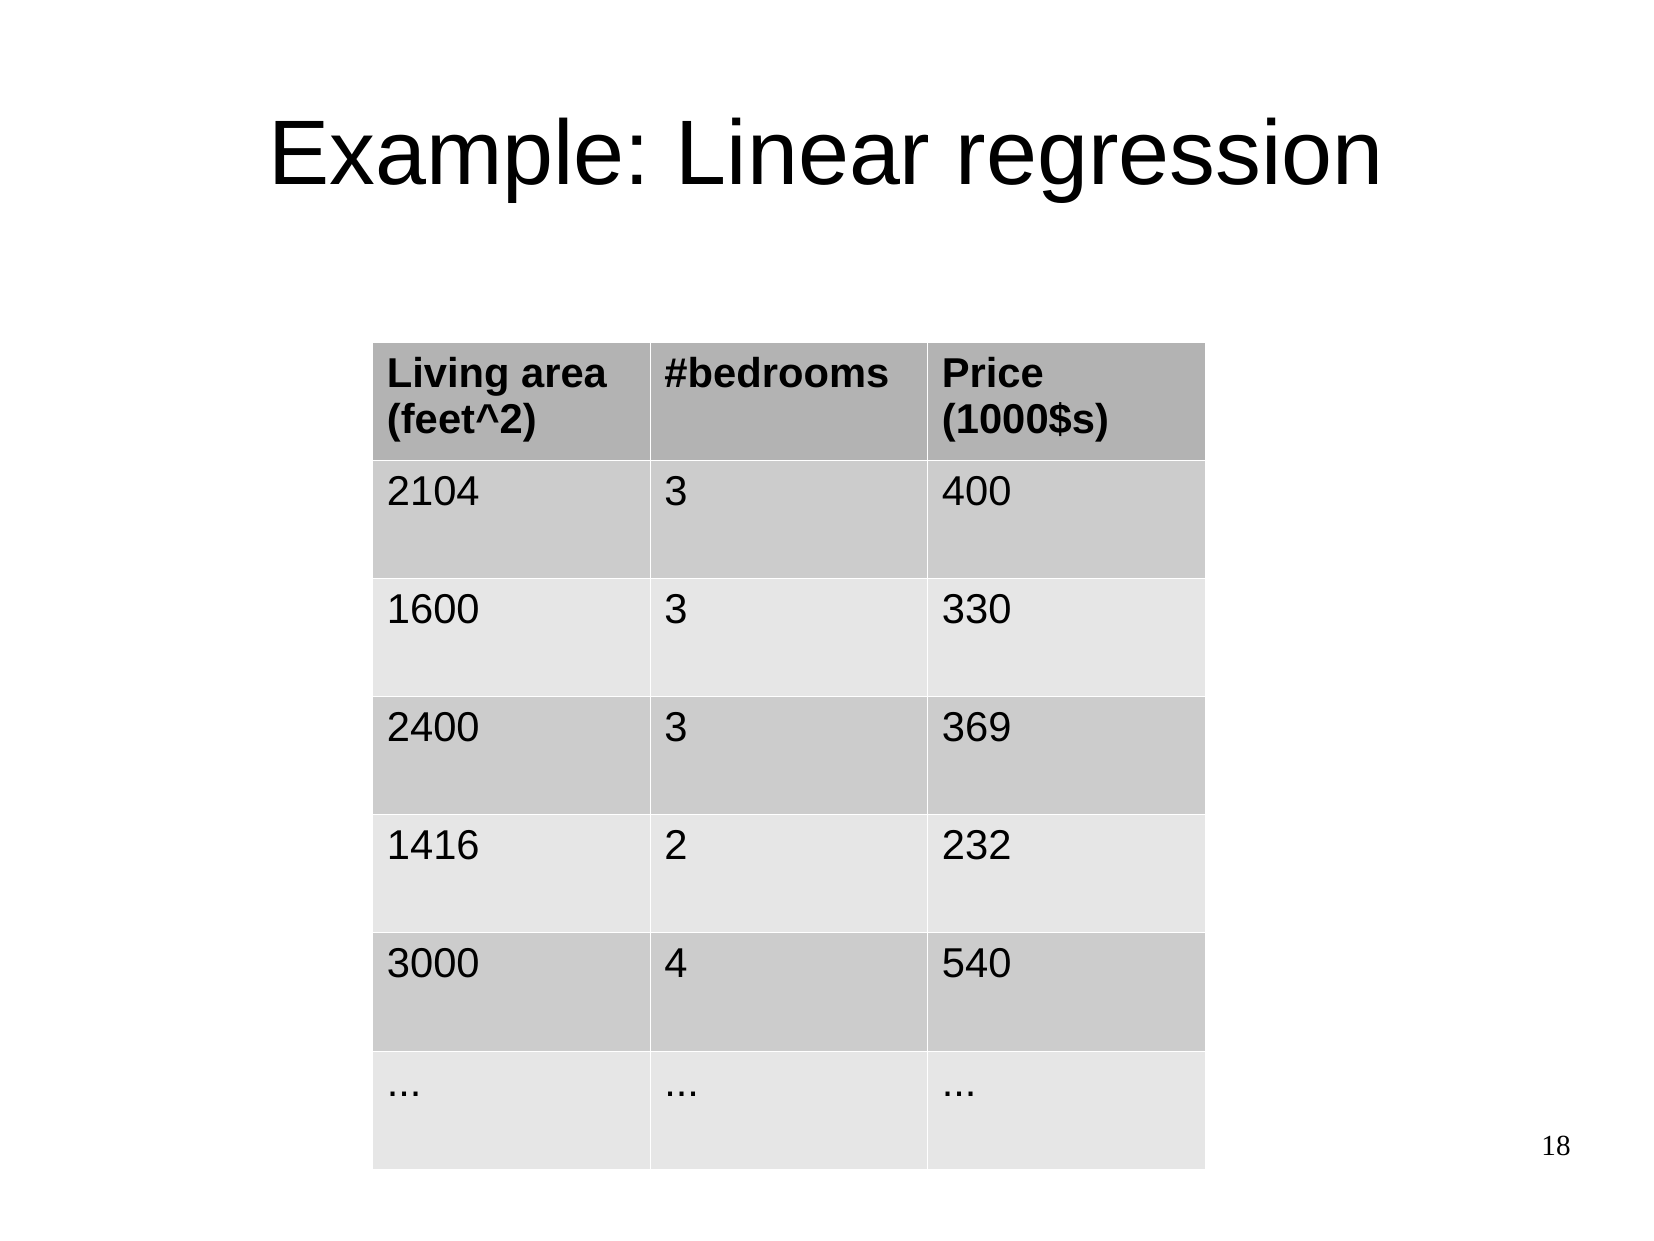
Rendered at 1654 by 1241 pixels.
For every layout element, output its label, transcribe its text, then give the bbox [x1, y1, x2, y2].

title Example: Linear regression [82, 49, 1571, 257]
table_cell 2104 [373, 461, 650, 578]
table_cell 1600 [373, 579, 650, 696]
table_cell 3 [651, 697, 927, 814]
table_cell 4 [651, 933, 927, 1051]
table_cell ... [651, 1052, 927, 1169]
table_header #bedrooms [651, 343, 927, 460]
table_cell ... [928, 1052, 1205, 1169]
table_cell 3000 [373, 933, 650, 1051]
table_cell 400 [928, 461, 1205, 578]
table_cell 3 [651, 579, 927, 696]
table_cell 3 [651, 461, 927, 578]
table_cell 2 [651, 815, 927, 932]
table_cell 330 [928, 579, 1205, 696]
table_cell 2400 [373, 697, 650, 814]
table_cell ... [373, 1052, 650, 1169]
table_cell 540 [928, 933, 1205, 1051]
table_header Living area (feet^2) [373, 343, 650, 460]
table_cell 232 [928, 815, 1205, 932]
table_cell 1416 [373, 815, 650, 932]
table_header Price (1000$s) [928, 343, 1205, 460]
table_cell 369 [928, 697, 1205, 814]
